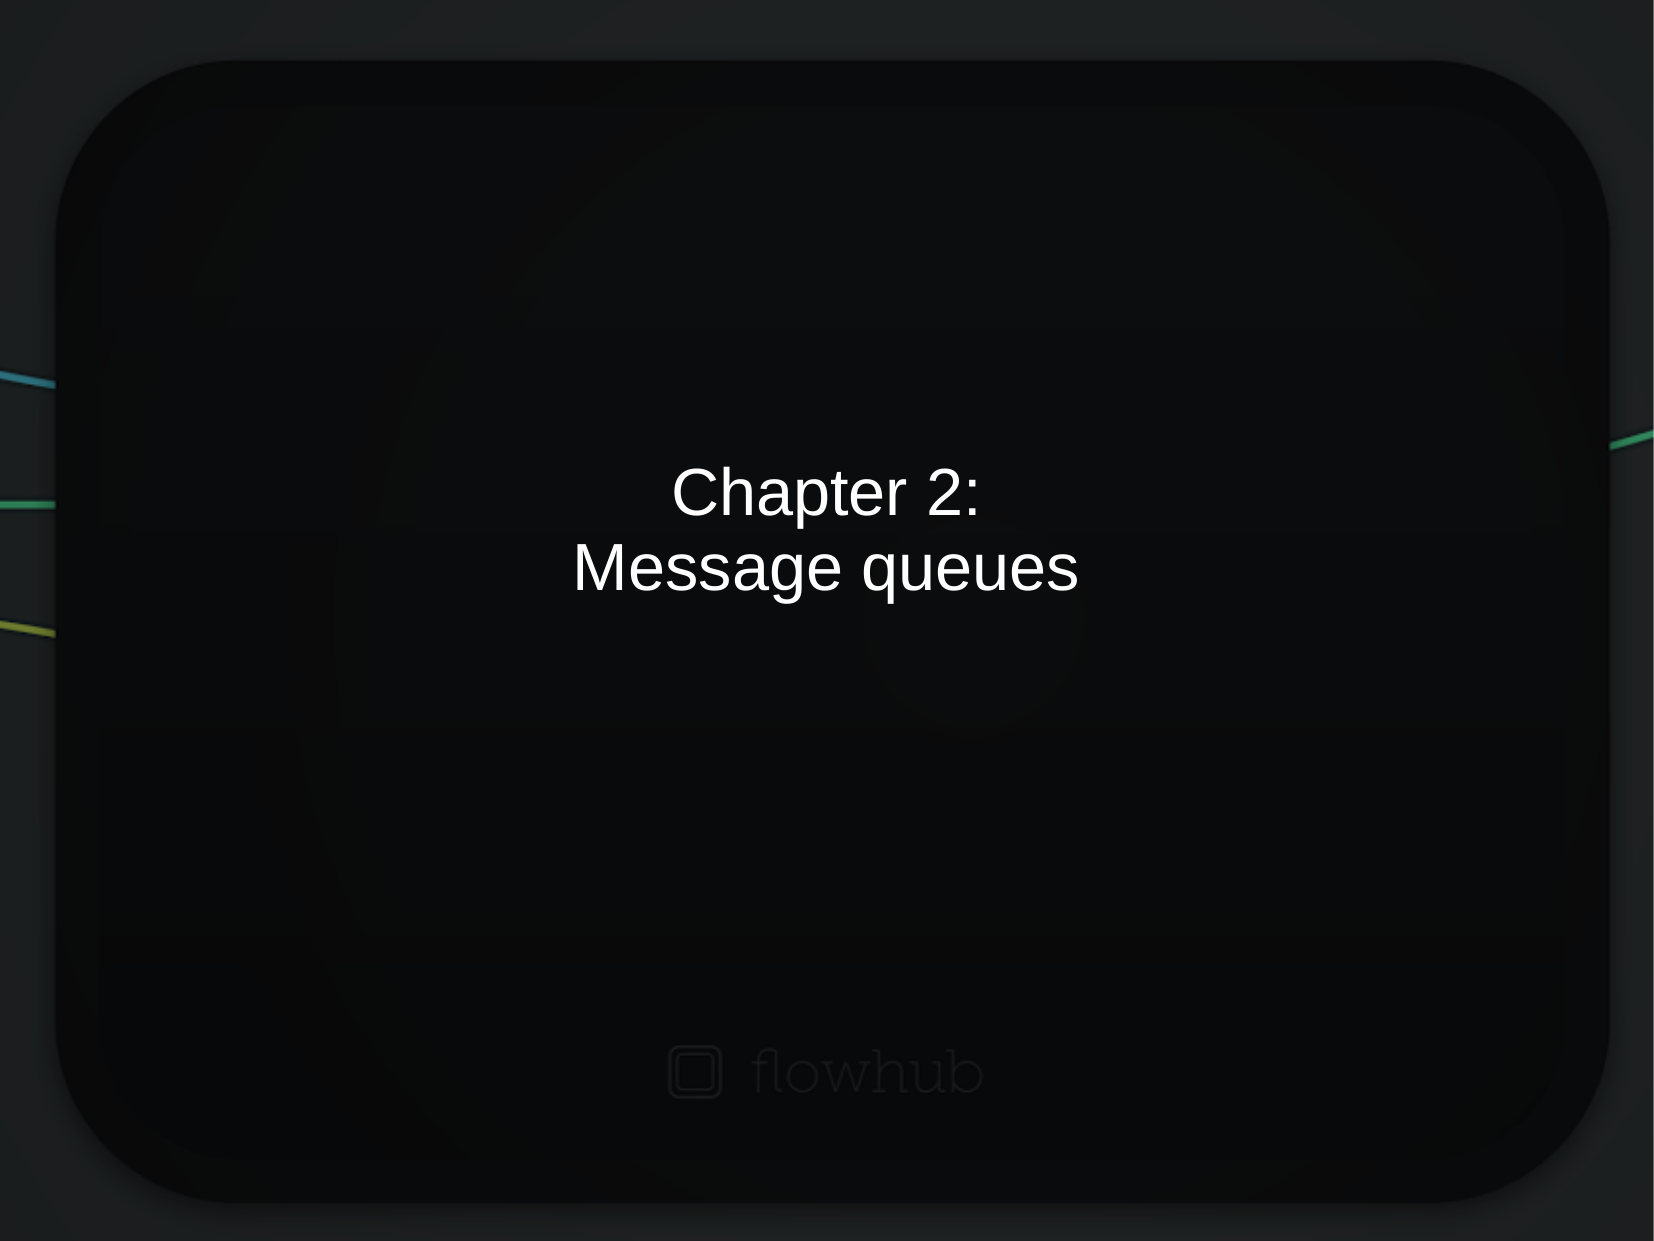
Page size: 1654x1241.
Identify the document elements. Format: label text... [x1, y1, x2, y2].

picture [0, 0, 1654, 1241]
subtitle Chapter 2: Message queues [82, 49, 1571, 1010]
